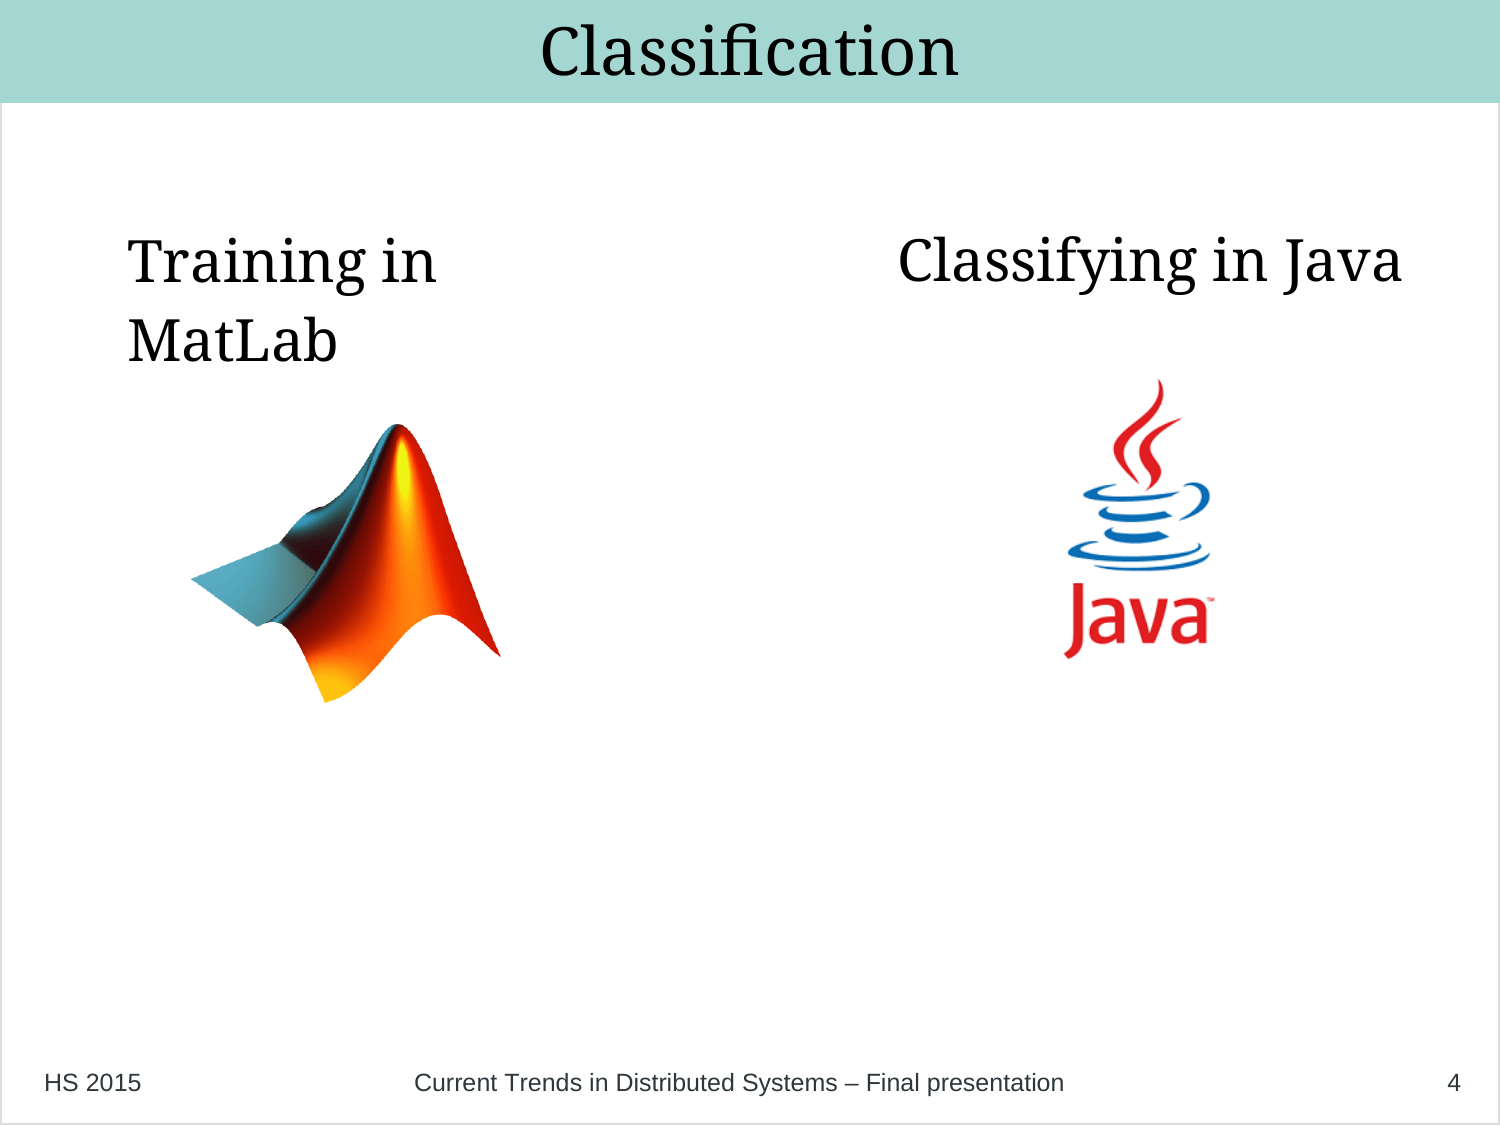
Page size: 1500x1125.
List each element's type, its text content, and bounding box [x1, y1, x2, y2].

picture [177, 410, 519, 709]
text_box <Nummer> [1375, 1058, 1477, 1097]
picture [974, 419, 1304, 684]
title Classification [0, 0, 1500, 100]
text_box HS 2015 [29, 1058, 195, 1097]
list Classifying in Java [826, 211, 1421, 419]
list Training in MatLab [55, 212, 650, 533]
text_box Current Trends in Distributed Systems – Final presentation [300, 1058, 1201, 1107]
